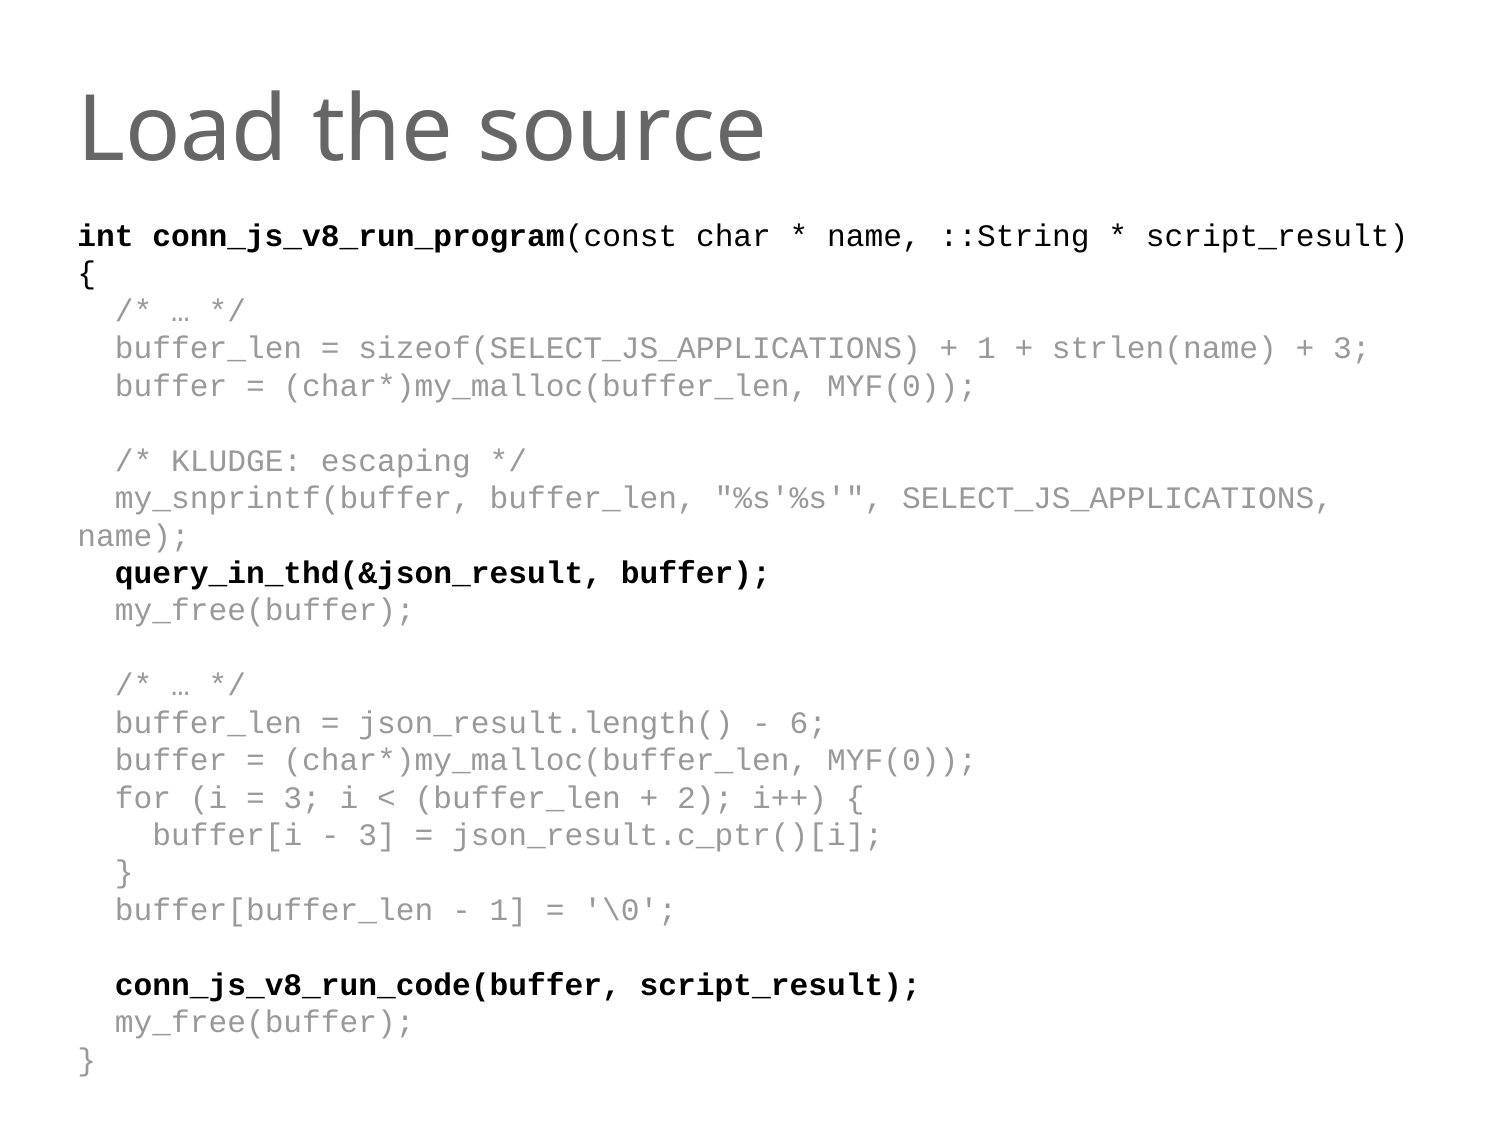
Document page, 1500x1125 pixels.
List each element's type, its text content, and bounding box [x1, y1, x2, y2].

text_box int conn_js_v8_run_program(const char * name, ::String * script_result) { /* … */ buffer_len = sizeof(SELECT_JS_APPLICATIONS) + 1 + strlen(name) + 3; buffer = (char*)my_malloc(buffer_len, MYF(0)); /* KLUDGE: escaping */ my_snprintf(buffer, buffer_len, "%s'%s'", SELECT_JS_APPLICATIONS, name); query_in_thd(&json_result, buffer); my_free(buffer); /* … */ buffer_len = json_result.length() - 6; buffer = (char*)my_malloc(buffer_len, MYF(0)); for (i = 3; i < (buffer_len + 2); i++) { buffer[i - 3] = json_result.c_ptr()[i]; } buffer[buffer_len - 1] = '\0'; conn_js_v8_run_code(buffer, script_result); my_free(buffer); } [62, 207, 1438, 1125]
title Load the source [62, 0, 1438, 207]
